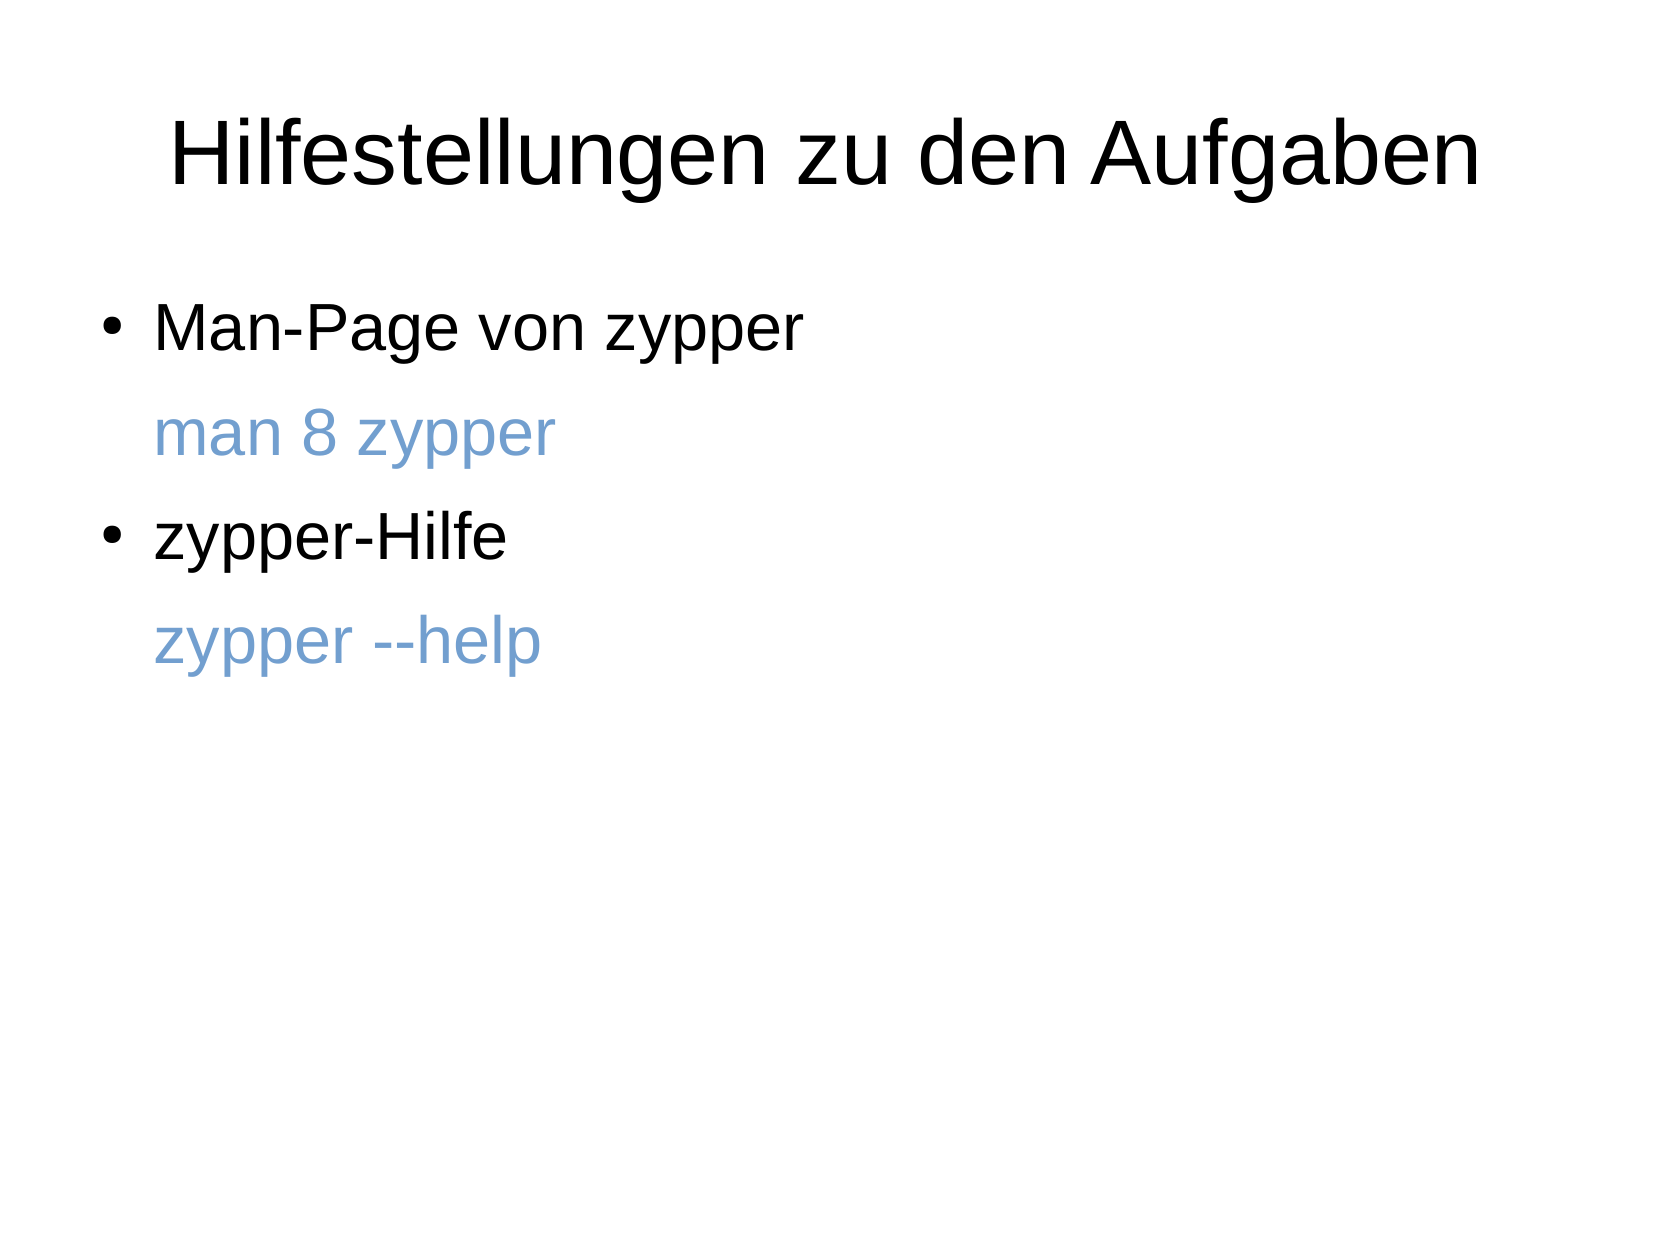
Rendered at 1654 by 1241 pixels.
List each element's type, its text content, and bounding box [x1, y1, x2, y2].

title Hilfestellungen zu den Aufgaben [82, 49, 1571, 257]
list Man-Page von zypper man 8 zypper zypper-Hilfe zypper --help [82, 290, 1571, 1010]
